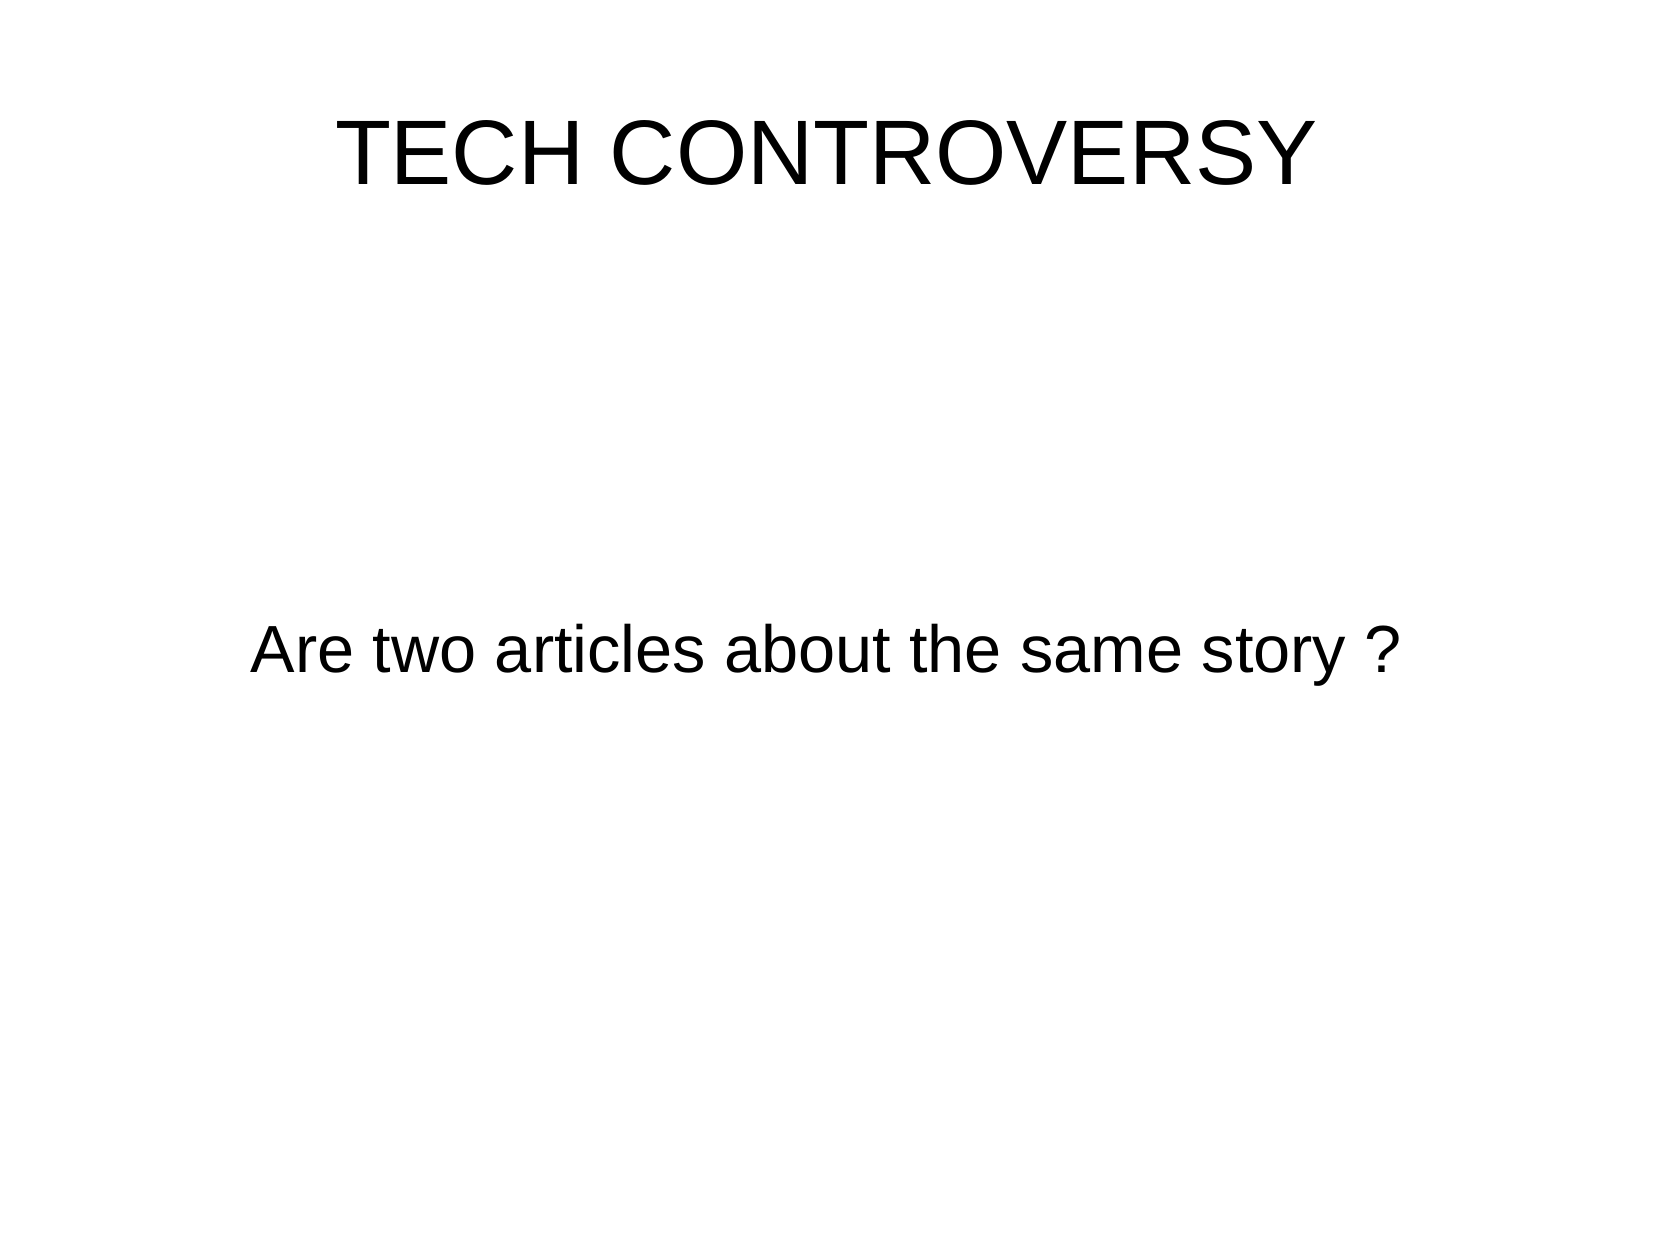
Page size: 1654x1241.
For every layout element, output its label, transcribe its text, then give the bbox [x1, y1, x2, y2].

subtitle Are two articles about the same story ? [82, 290, 1571, 1010]
title TECH CONTROVERSY [82, 49, 1571, 257]
